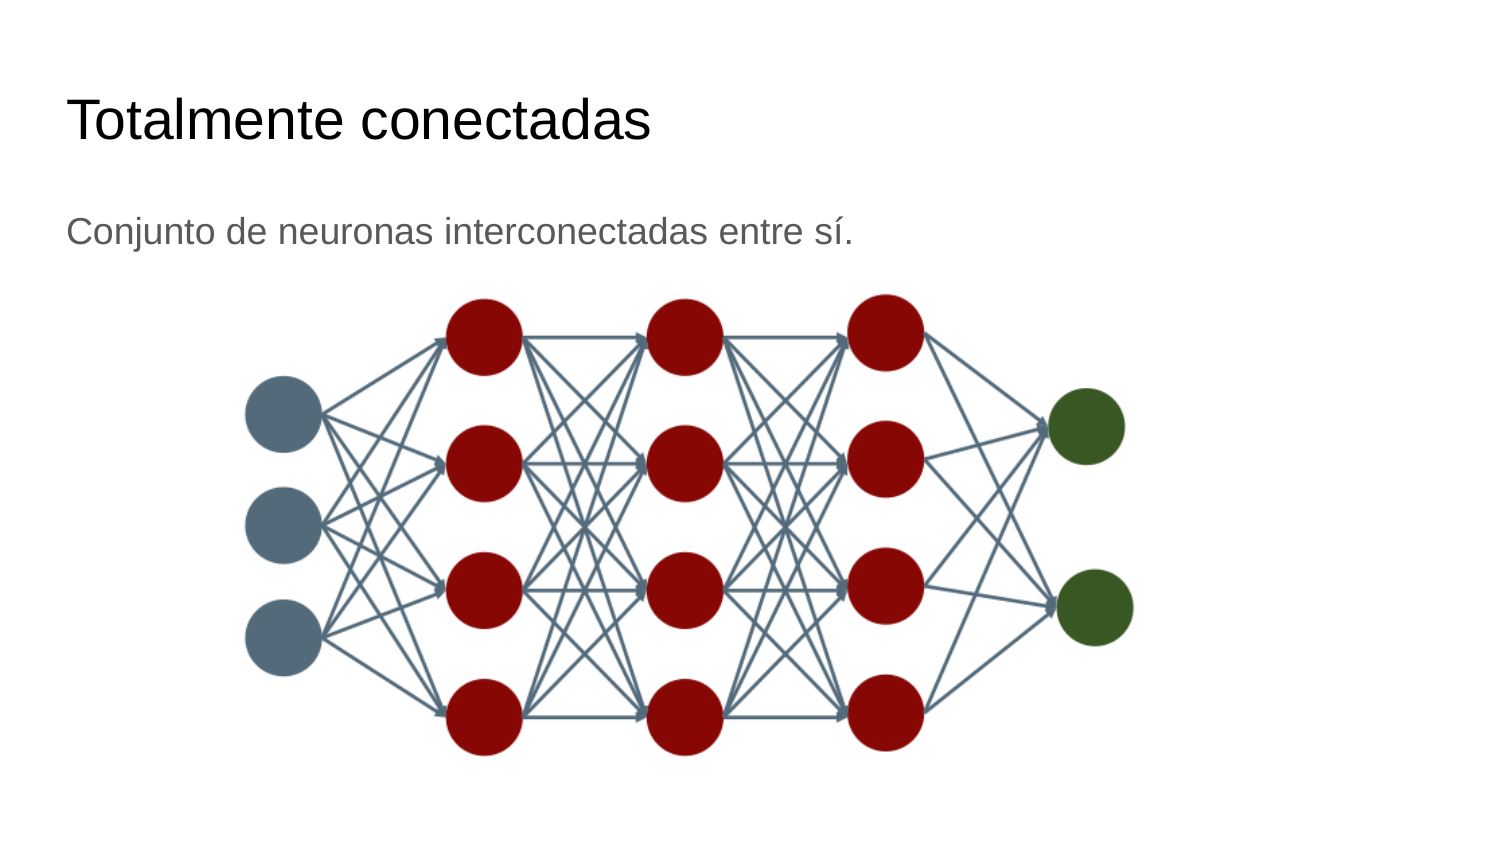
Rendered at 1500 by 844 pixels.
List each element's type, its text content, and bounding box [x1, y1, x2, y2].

list Conjunto de neuronas interconectadas entre sí. [51, 189, 1449, 750]
title Totalmente conectadas [51, 72, 1449, 167]
picture [203, 270, 1165, 792]
